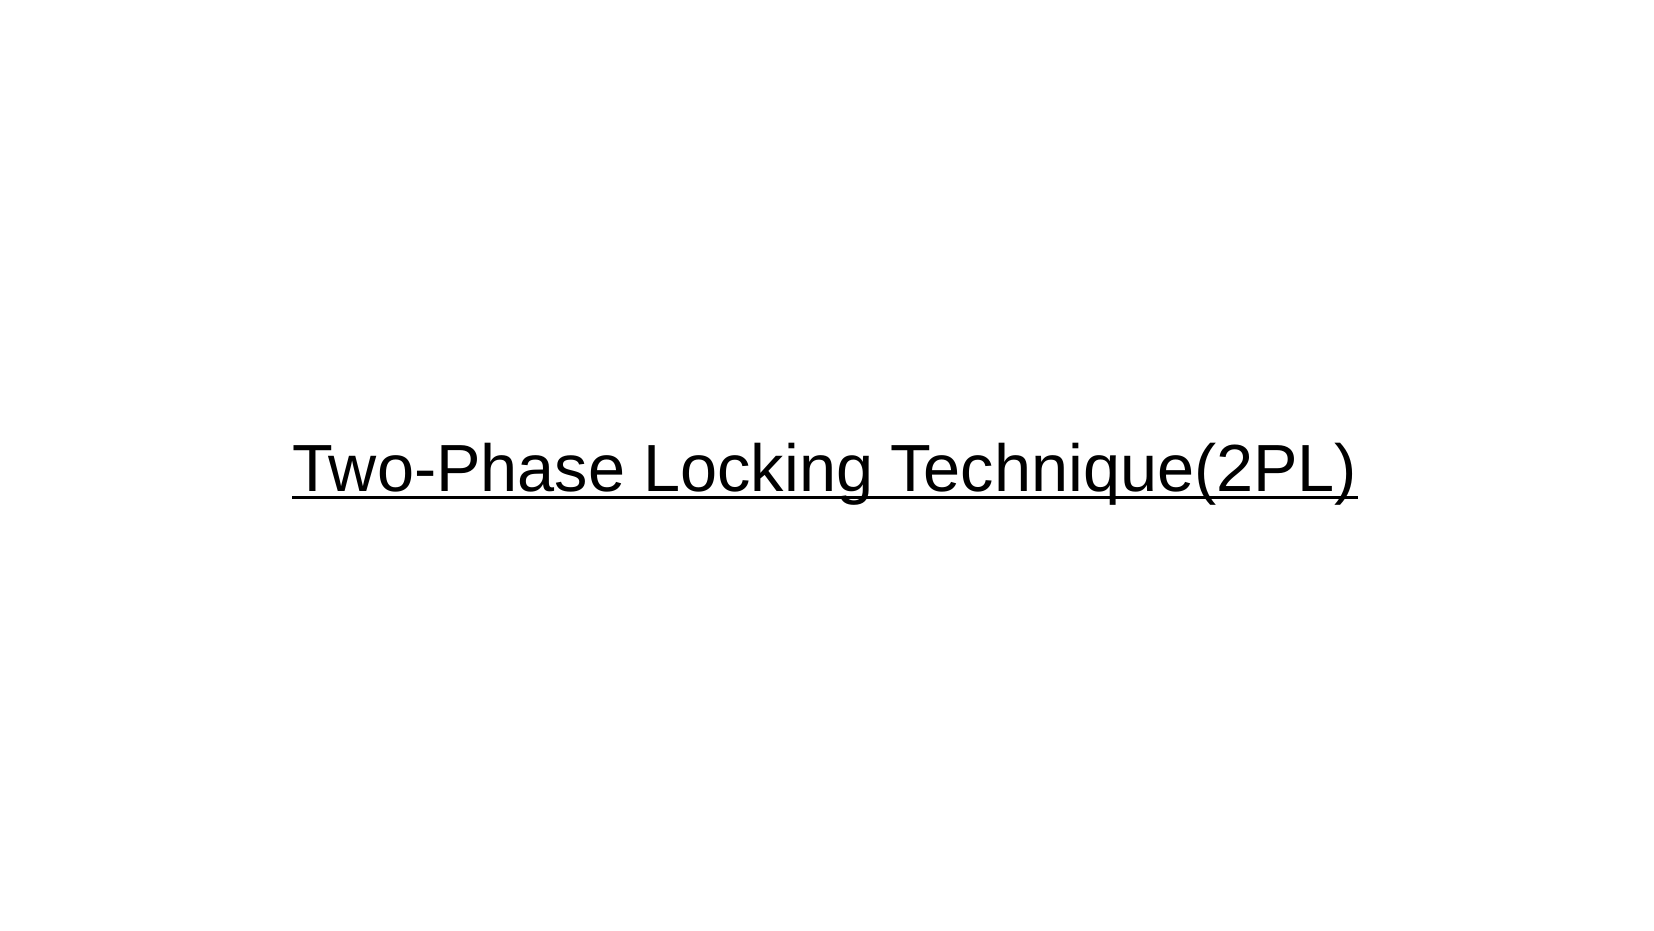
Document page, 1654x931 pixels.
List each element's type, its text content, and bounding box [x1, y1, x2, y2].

subtitle Two-Phase Locking Technique(2PL) [37, 75, 1613, 863]
